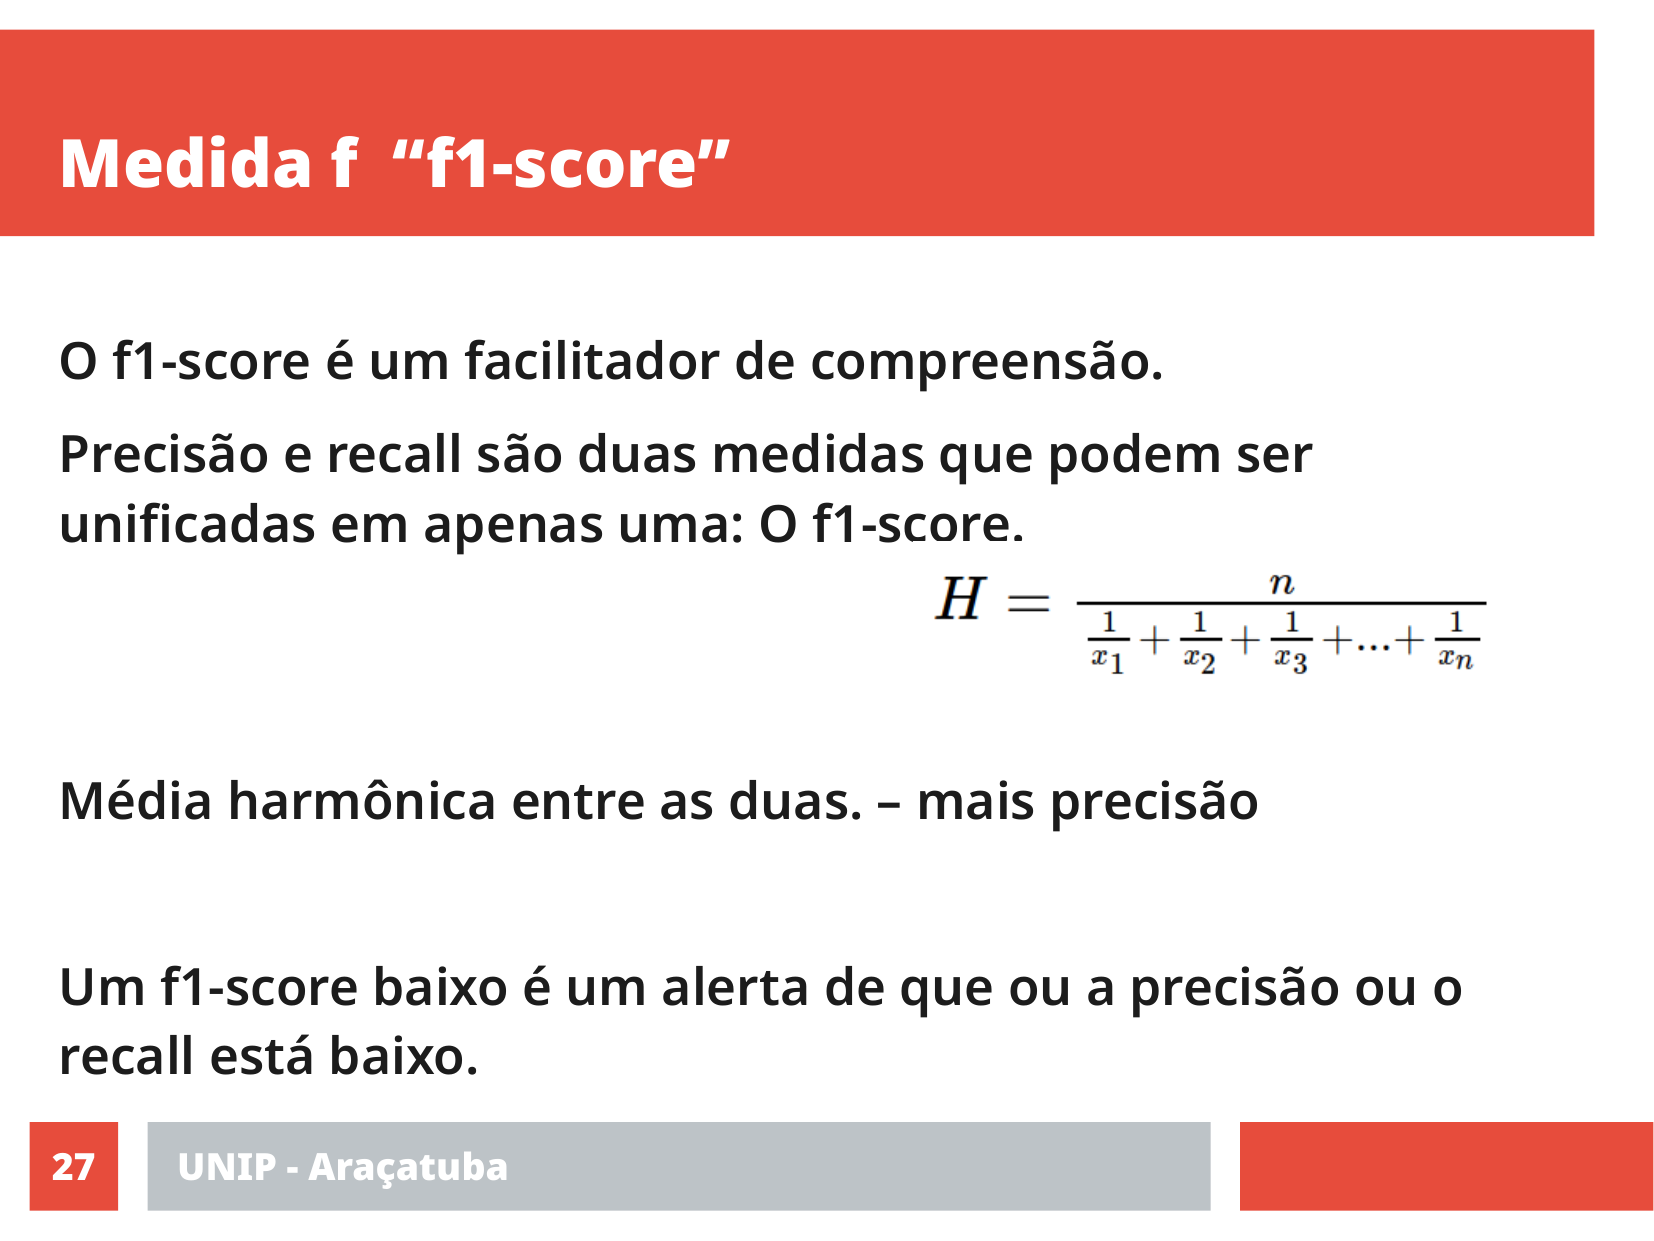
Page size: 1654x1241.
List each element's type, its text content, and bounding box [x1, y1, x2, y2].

list O f1-score é um facilitador de compreensão. Precisão e recall são duas medidas que podem ser unificadas em apenas uma: O f1-score. Média harmônica entre as duas. – mais precisão Um f1-score baixo é um alerta de que ou a precisão ou o recall está baixo. [59, 324, 1565, 1093]
title Medida f “f1-score” [59, 59, 1595, 207]
picture [913, 541, 1504, 697]
